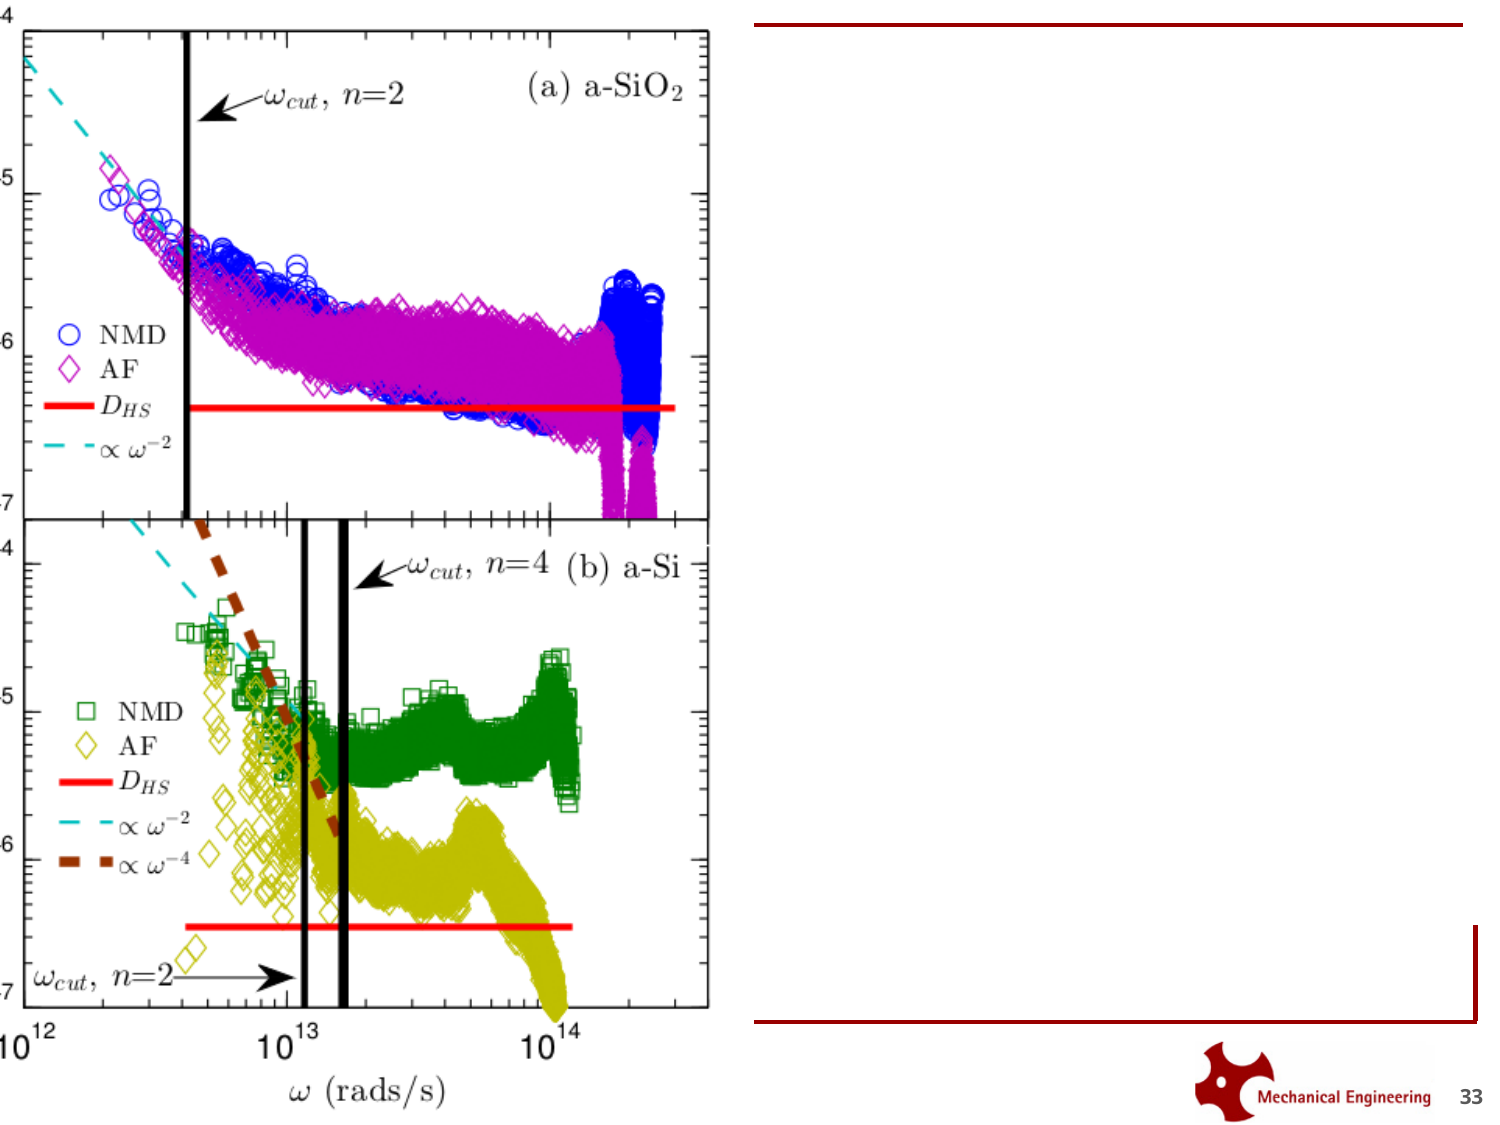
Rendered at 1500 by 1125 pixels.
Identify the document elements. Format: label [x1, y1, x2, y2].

picture [0, 3, 754, 1125]
picture [1192, 1034, 1438, 1125]
